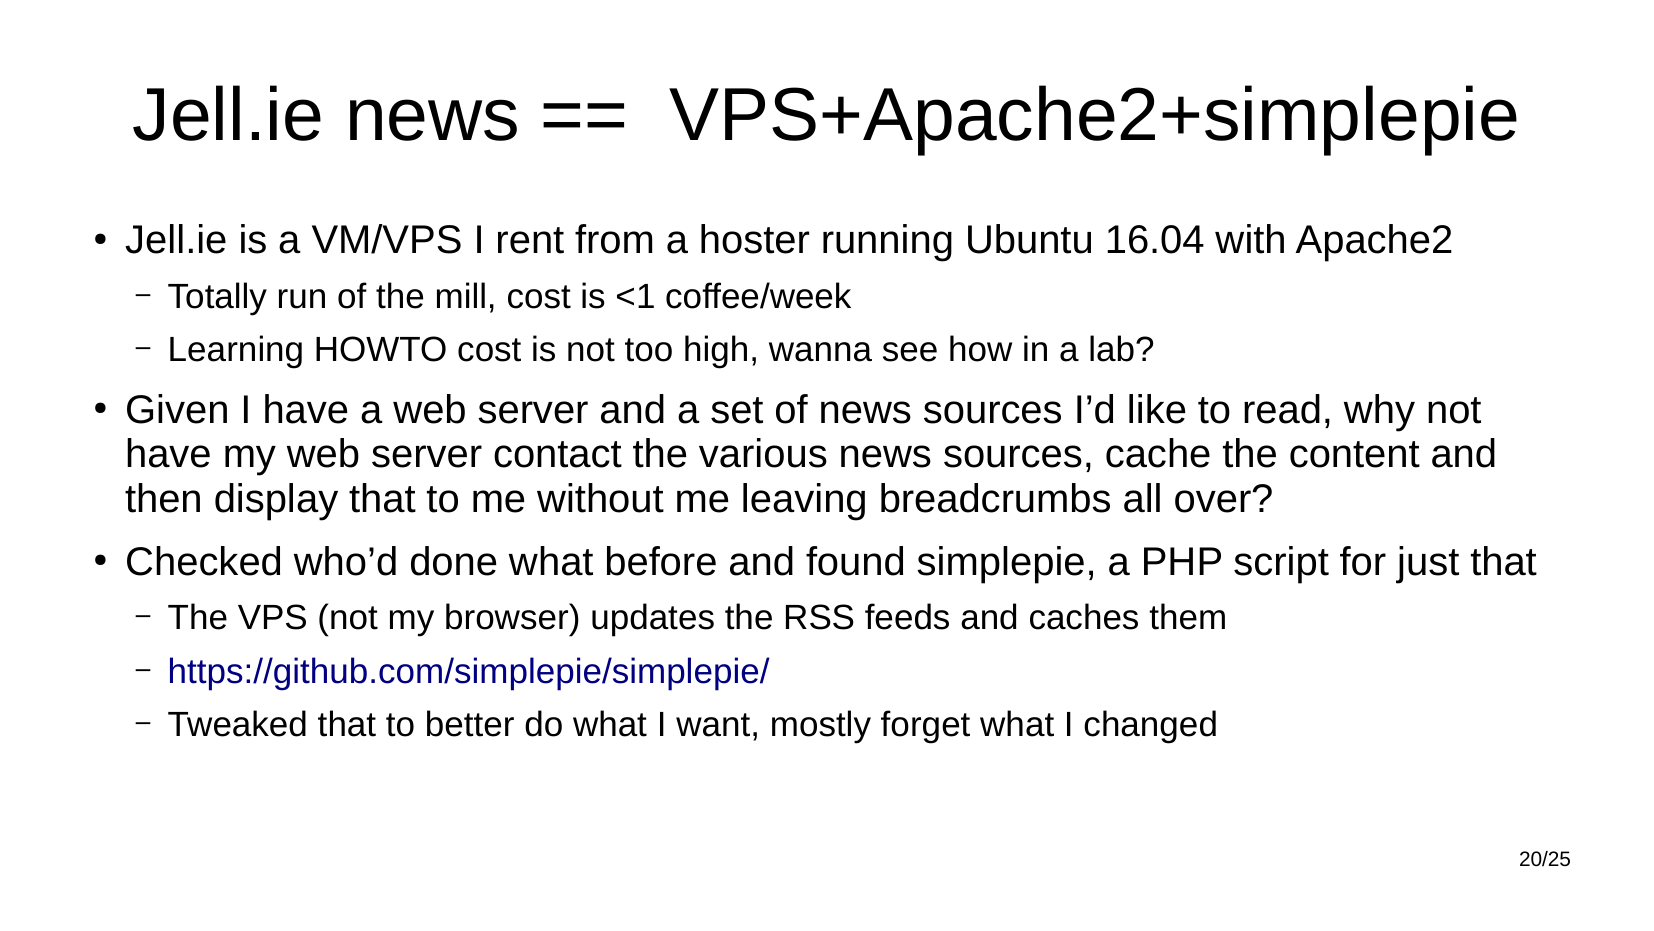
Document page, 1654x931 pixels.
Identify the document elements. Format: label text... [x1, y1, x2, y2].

list Jell.ie is a VM/VPS I rent from a hoster running Ubuntu 16.04 with Apache2 Totally run of the mill, cost is <1 coffee/week Learning HOWTO cost is not too high, wanna see how in a lab? Given I have a web server and a set of news sources I’d like to read, why not have my web server contact the various news sources, cache the content and then display that to me without me leaving breadcrumbs all over? Checked who’d done what before and found simplepie, a PHP script for just that The VPS (not my browser) updates the RSS feeds and caches them https://github.com/simplepie/simplepie/ Tweaked that to better do what I want, mostly forget what I changed [82, 217, 1571, 758]
title Jell.ie news == VPS+Apache2+simplepie [82, 37, 1571, 193]
